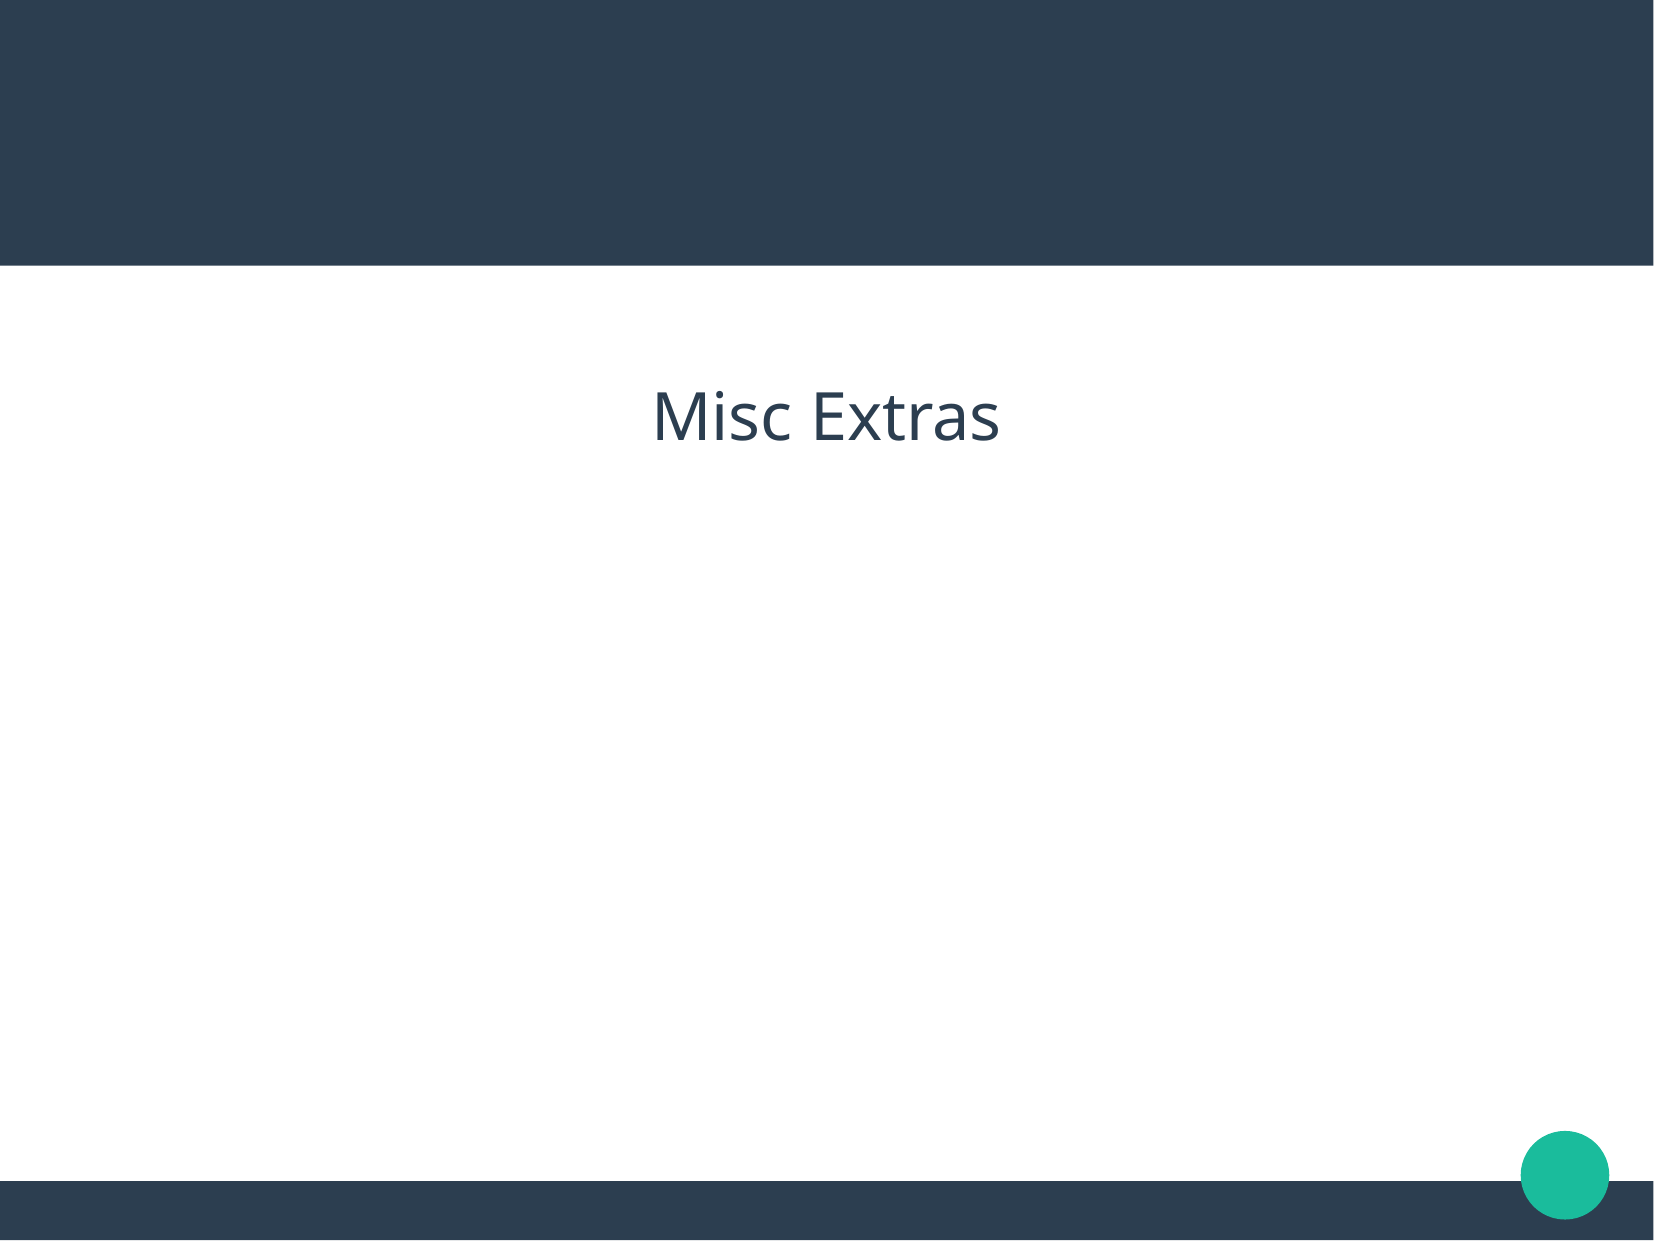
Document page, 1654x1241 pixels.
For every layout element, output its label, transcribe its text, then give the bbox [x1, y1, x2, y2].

subtitle Misc Extras [59, 49, 1595, 779]
